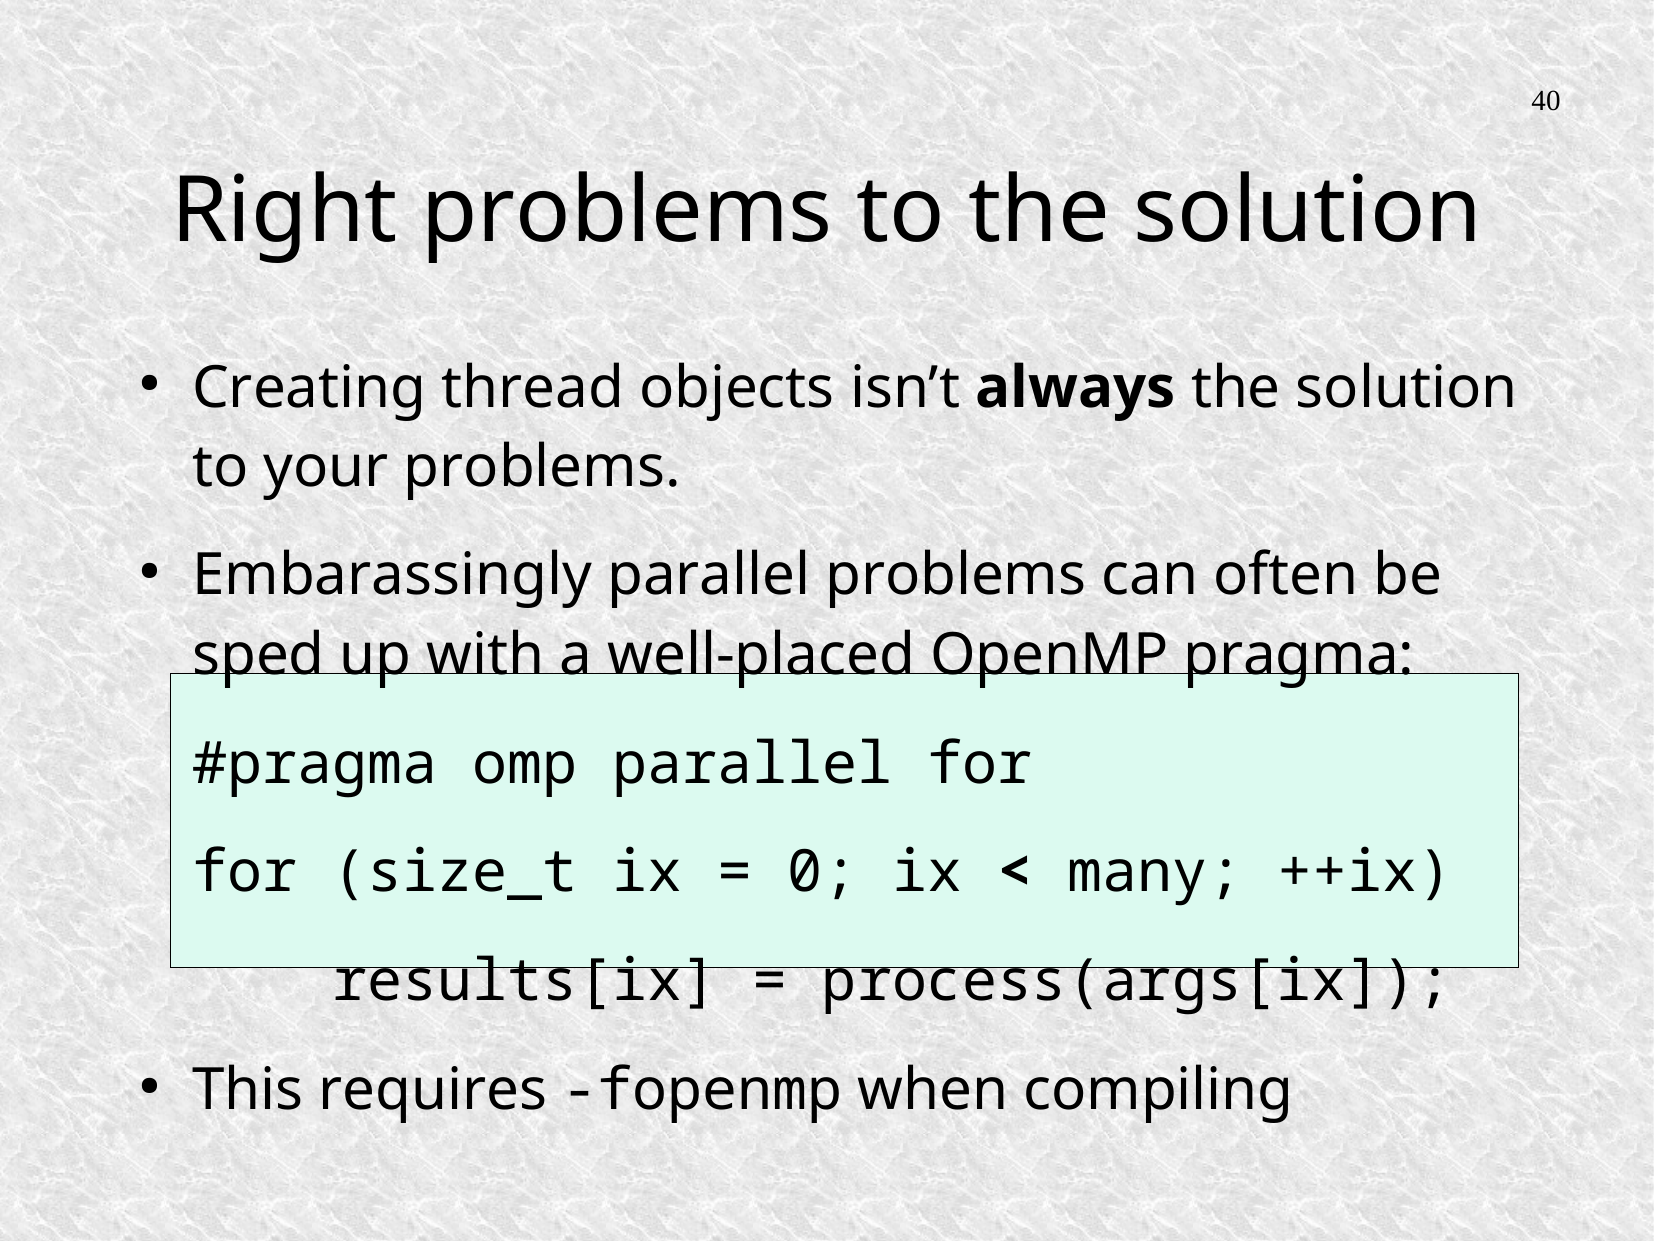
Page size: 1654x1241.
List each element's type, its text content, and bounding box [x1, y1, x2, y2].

list Creating thread objects isn’t always the solution to your problems. Embarassingly parallel problems can often be sped up with a well-placed OpenMP pragma: #pragma omp parallel for for (size_t ix = 0; ix < many; ++ix) results[ix] = process(args[ix]); This requires -fopenmp when compiling [121, 344, 1534, 1127]
title Right problems to the solution [121, 102, 1534, 310]
picture [0, 0, 1654, 1241]
